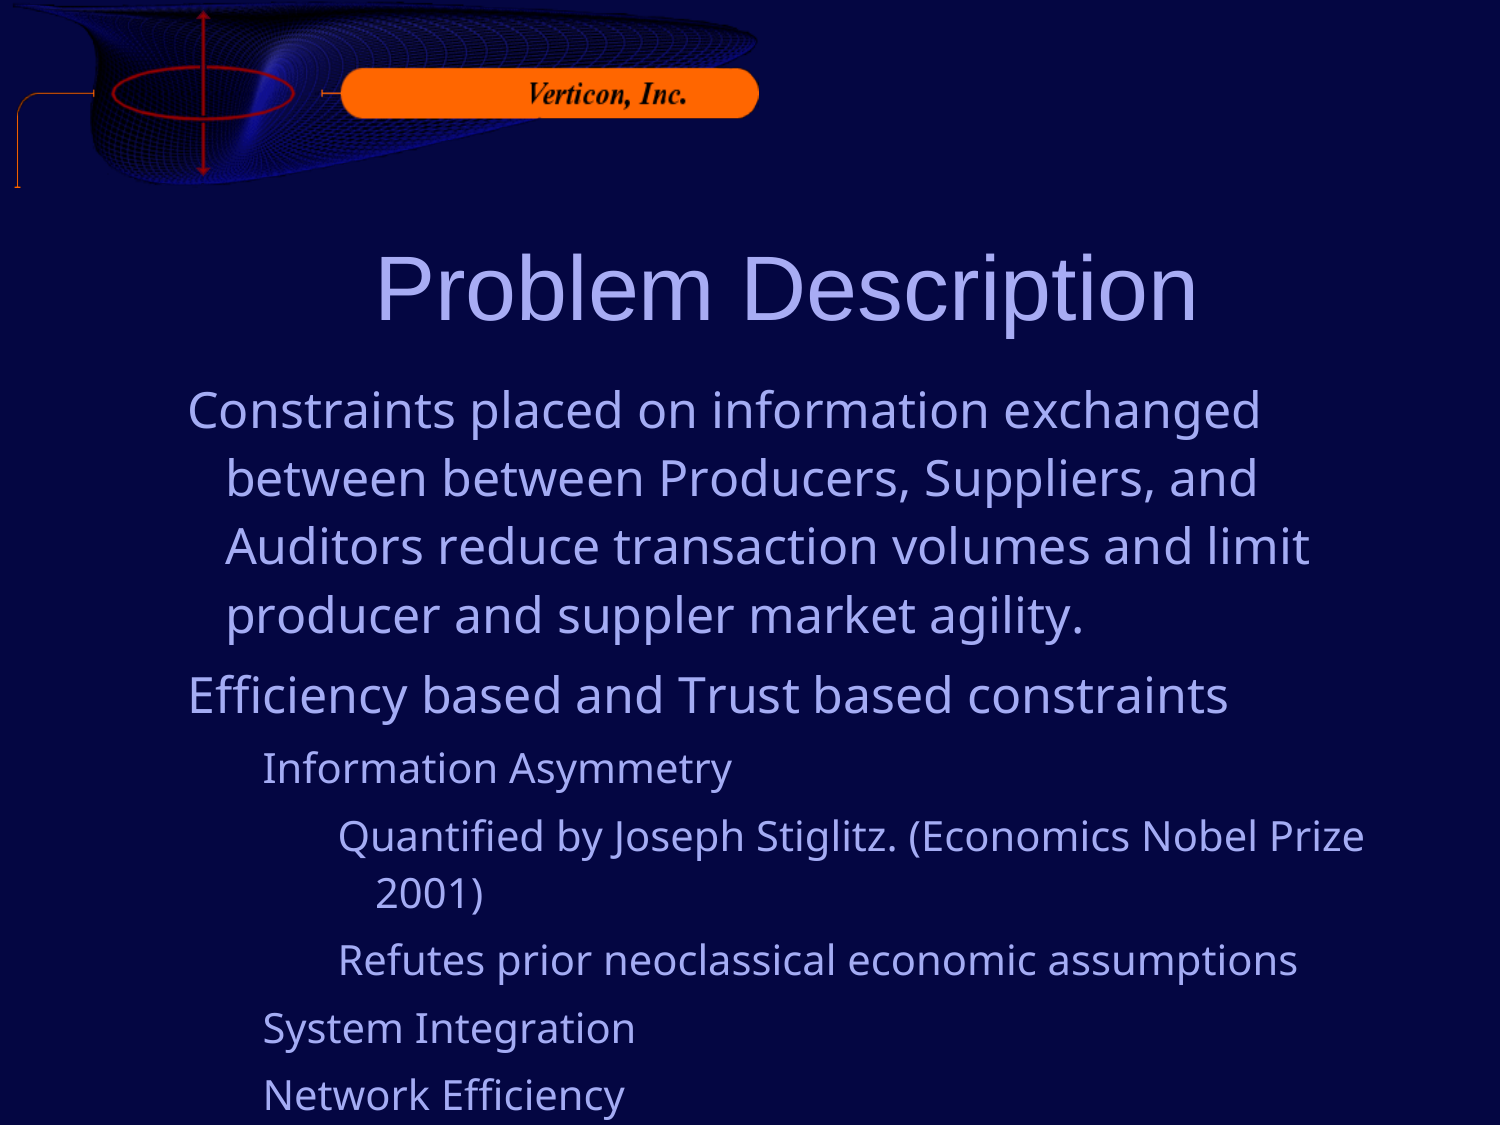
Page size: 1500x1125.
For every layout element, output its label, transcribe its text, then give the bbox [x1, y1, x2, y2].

title Problem Description [112, 201, 1463, 375]
picture [8, 0, 759, 188]
list Constraints placed on information exchanged between between Producers, Suppliers, and Auditors reduce transaction volumes and limit producer and suppler market agility. Efficiency based and Trust based constraints Information Asymmetry Quantified by Joseph Stiglitz. (Economics Nobel Prize 2001) Refutes prior neoclassical economic assumptions System Integration Network Efficiency [37, 375, 1463, 1048]
